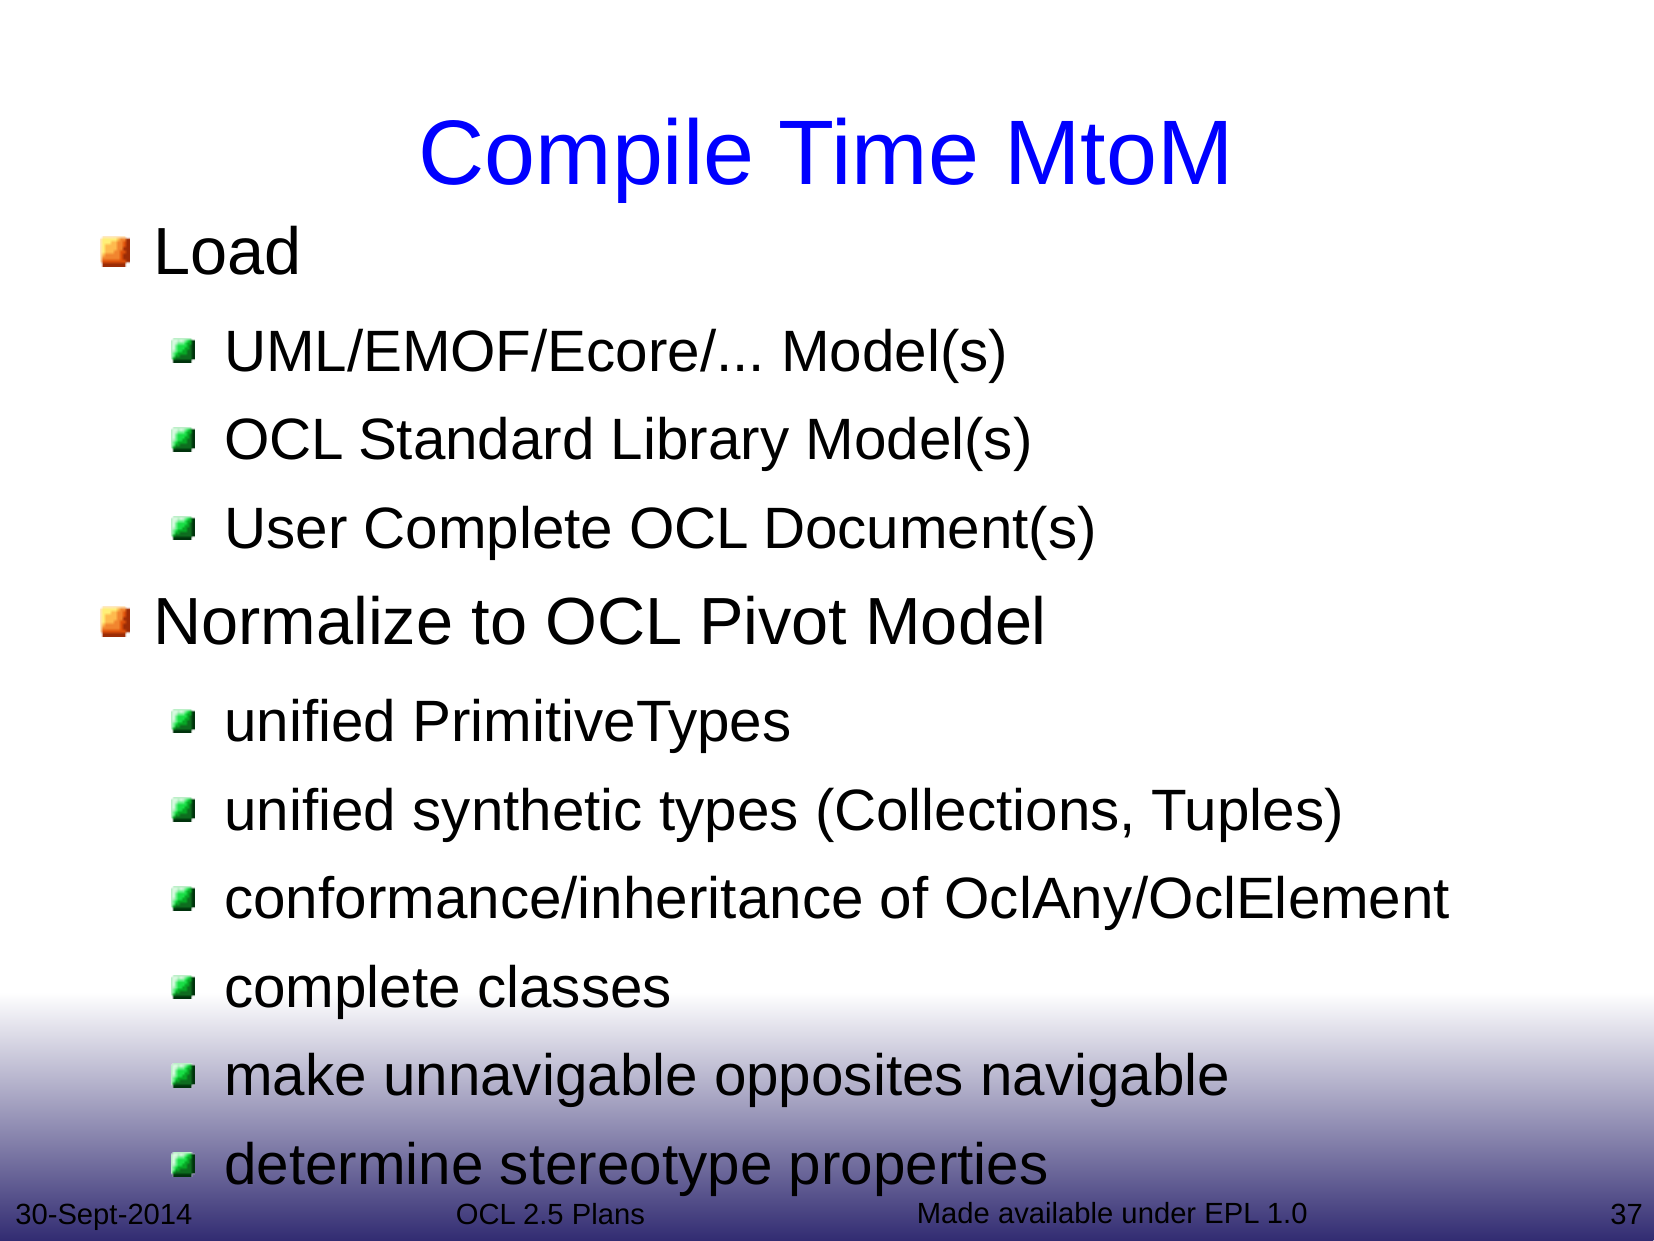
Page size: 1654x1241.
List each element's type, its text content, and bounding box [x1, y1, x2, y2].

list Load UML/EMOF/Ecore/... Model(s) OCL Standard Library Model(s) User Complete OCL Document(s) Normalize to OCL Pivot Model unified PrimitiveTypes unified synthetic types (Collections, Tuples) conformance/inheritance of OclAny/OclElement complete classes make unnavigable opposites navigable determine stereotype properties [82, 214, 1571, 1195]
title Compile Time MtoM [82, 49, 1571, 214]
